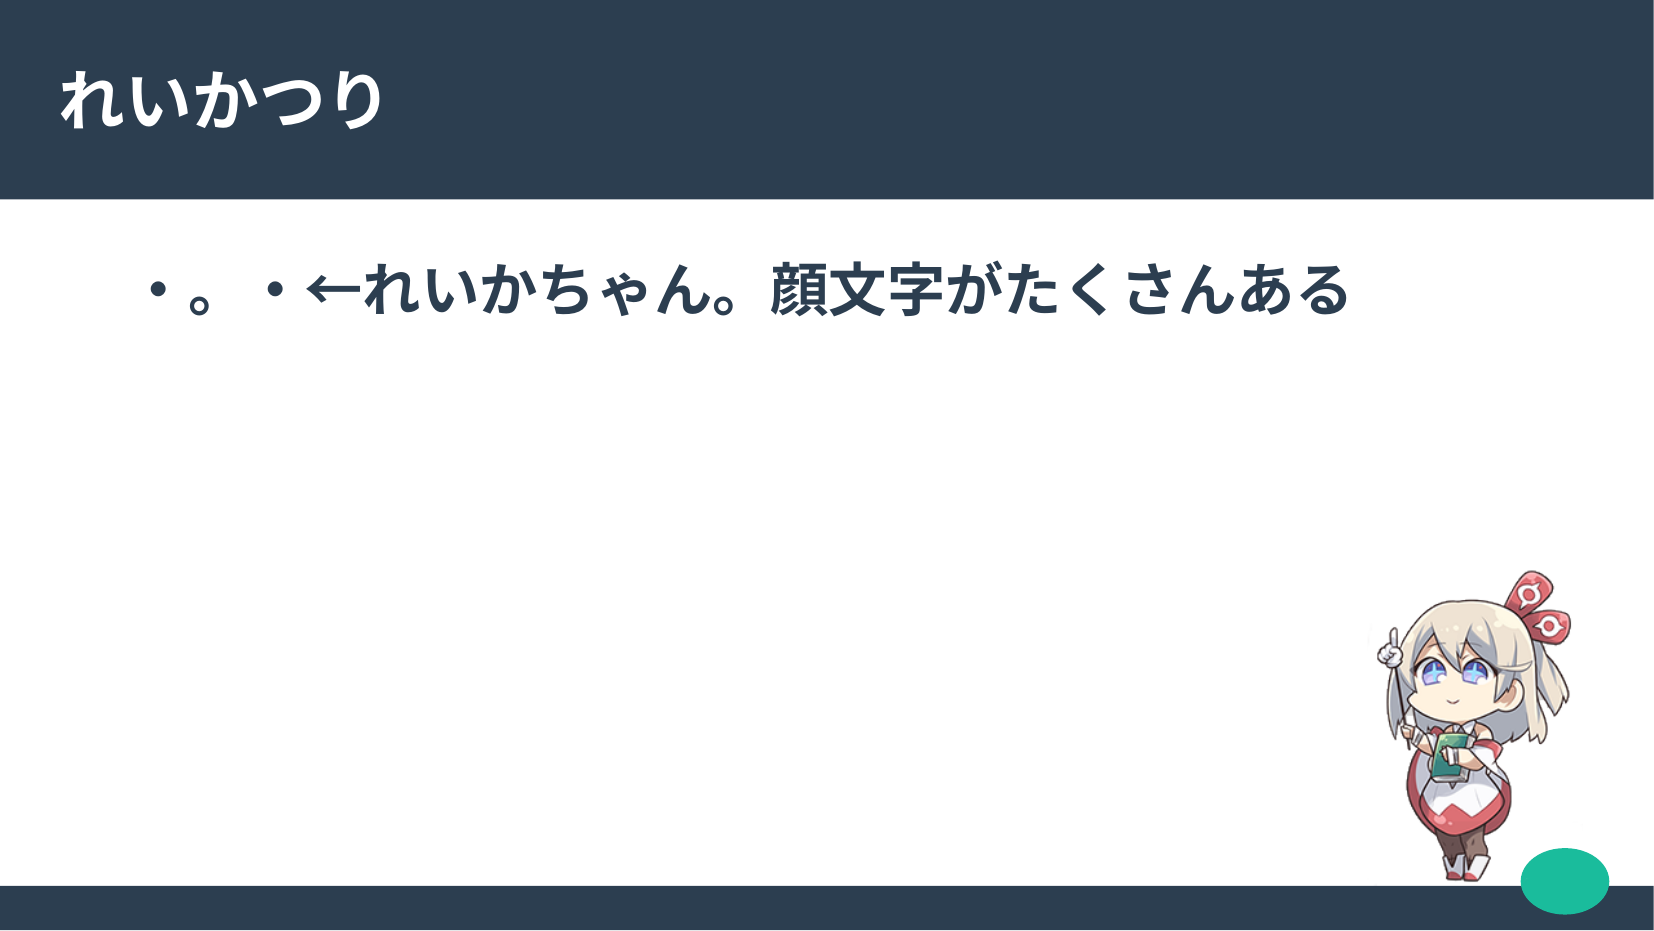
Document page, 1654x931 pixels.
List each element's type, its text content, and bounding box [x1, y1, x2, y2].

list ・。・←れいかちゃん。顔文字がたくさんある [59, 243, 1595, 864]
picture [1367, 555, 1583, 886]
title れいかつり [59, 37, 1595, 155]
